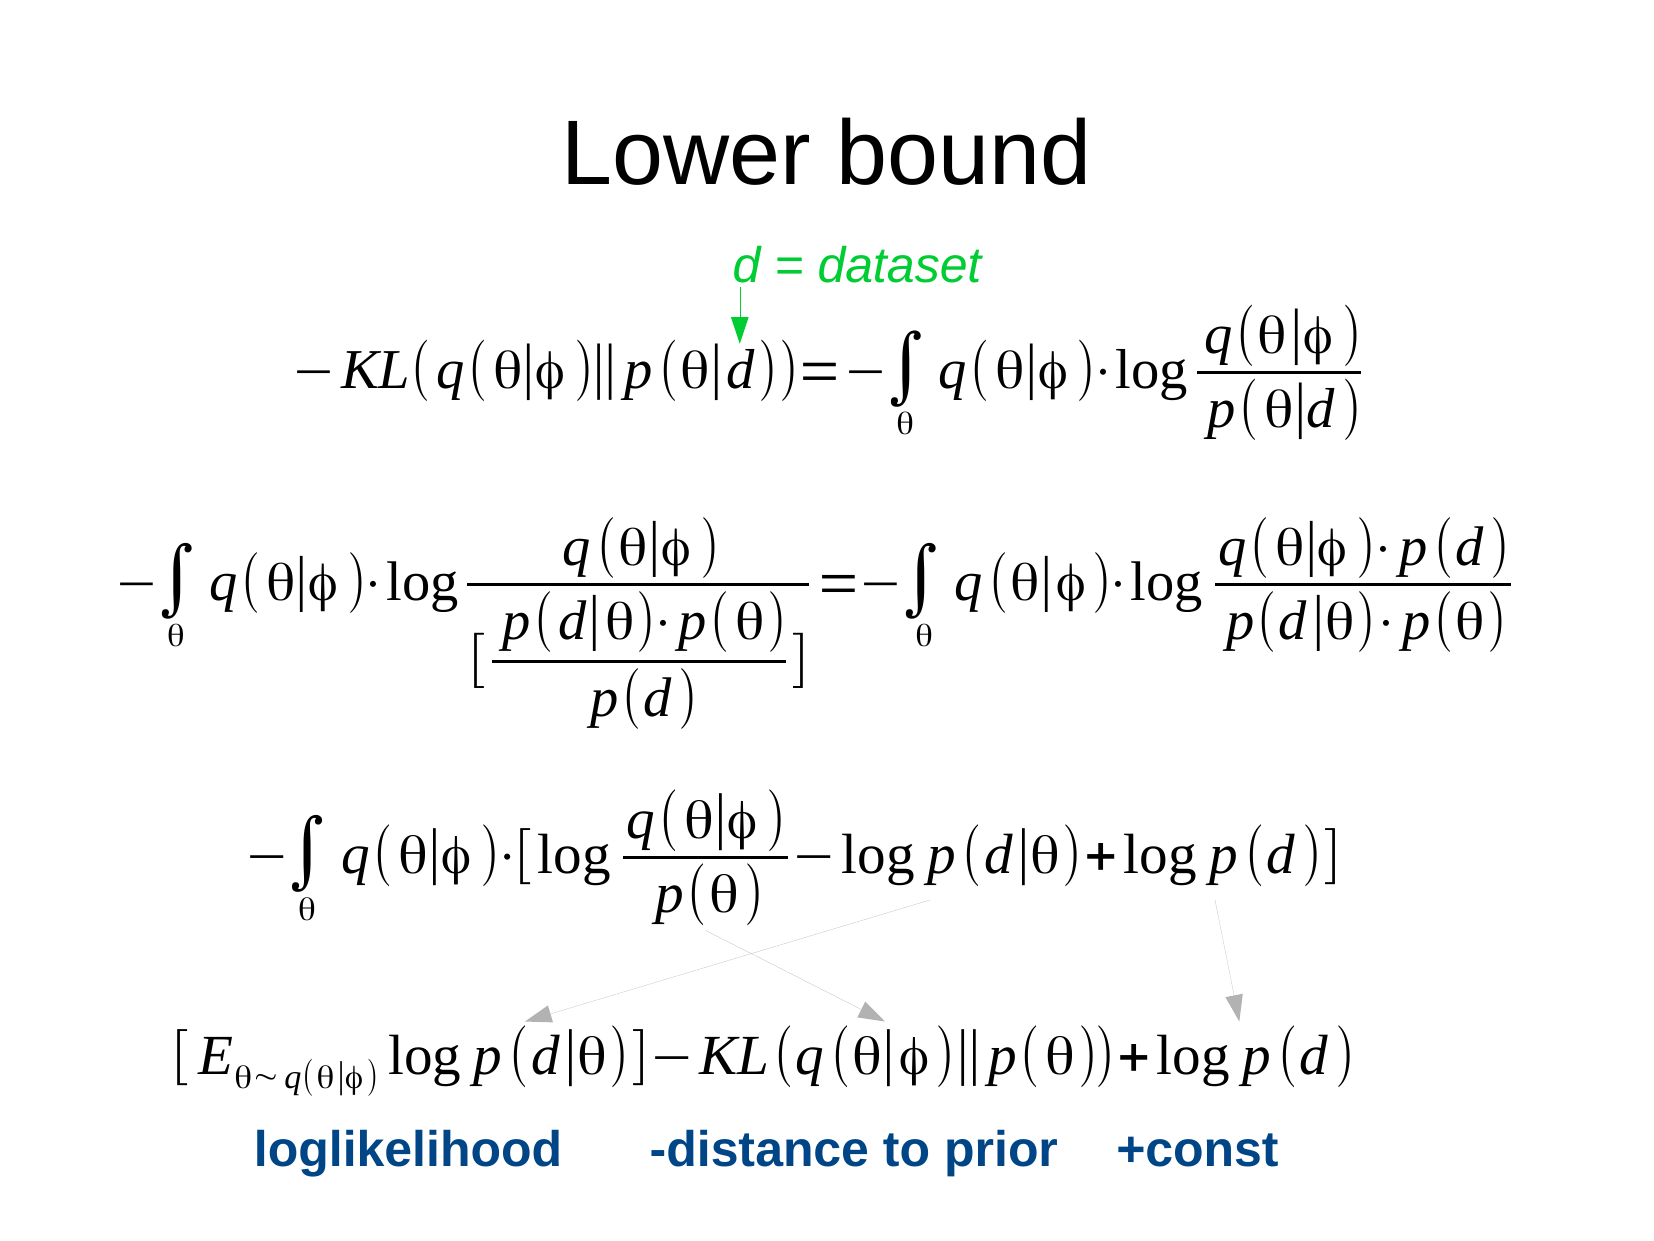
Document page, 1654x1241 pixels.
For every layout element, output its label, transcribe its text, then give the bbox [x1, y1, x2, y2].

chart [277, 300, 1379, 445]
title Lower bound [82, 49, 1571, 257]
text_box loglikelihood [239, 1113, 578, 1185]
chart [230, 785, 1353, 931]
text_box -distance to prior [634, 1113, 1074, 1185]
chart [159, 1021, 1368, 1098]
chart [76, 513, 1526, 732]
text_box d = dataset [697, 237, 1012, 294]
text_box +const [1101, 1113, 1294, 1185]
